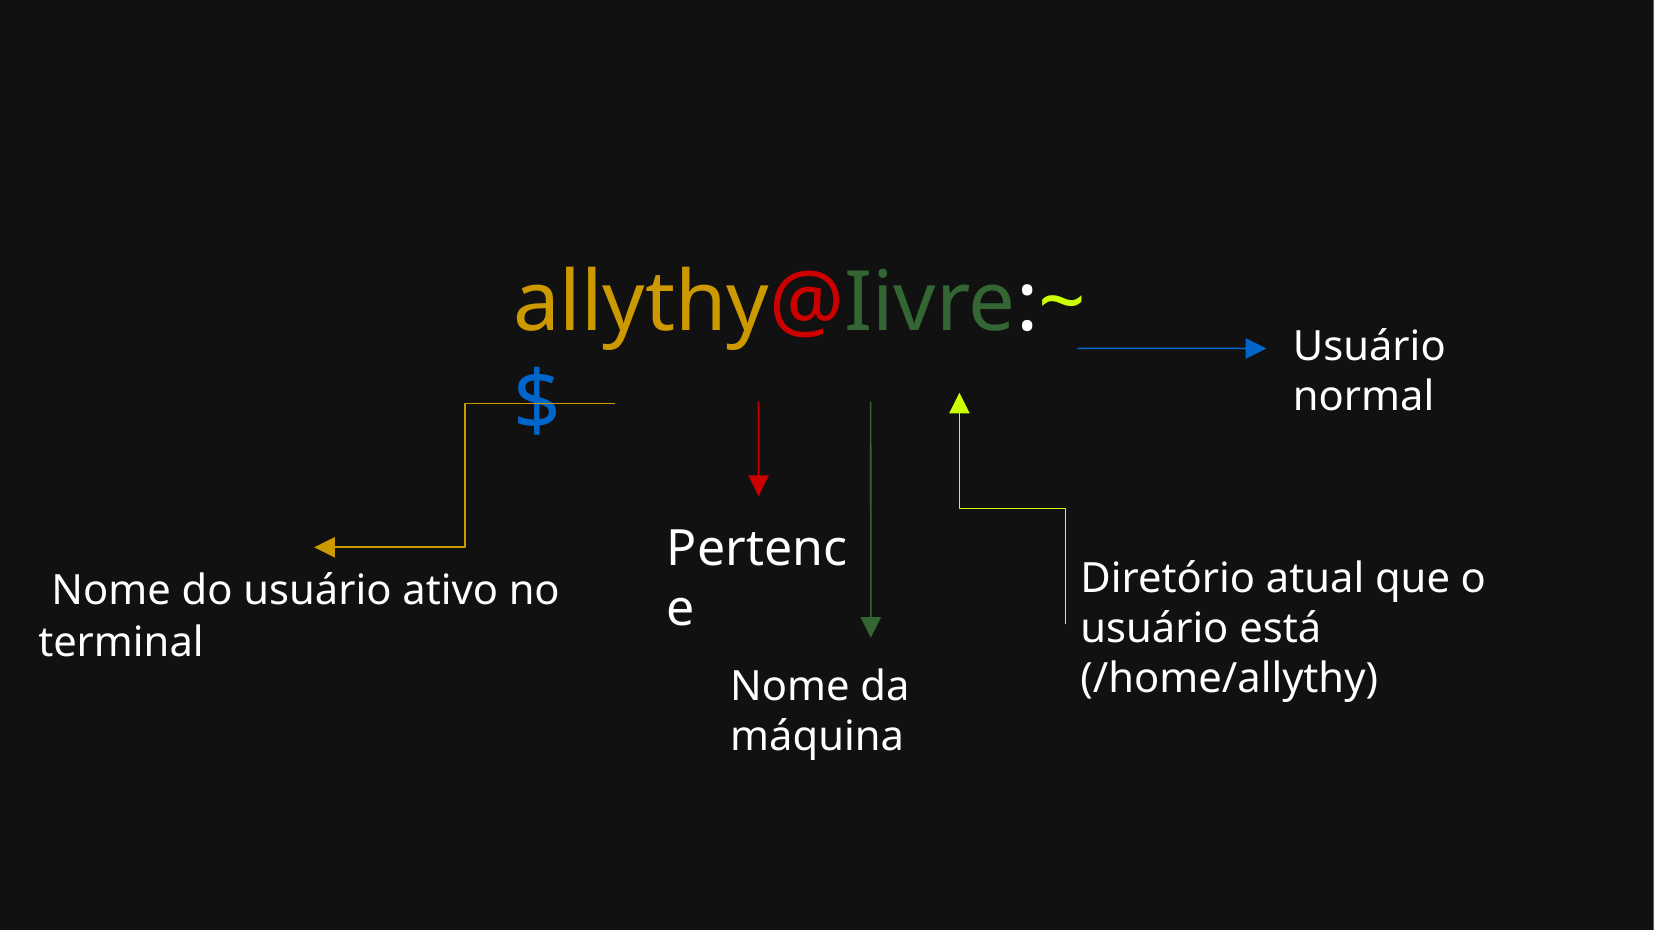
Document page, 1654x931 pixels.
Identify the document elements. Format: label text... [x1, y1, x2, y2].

text_box Nome da máquina [715, 651, 1026, 765]
text_box Nome do usuário ativo no terminal [23, 547, 605, 670]
text_box Pertence [652, 507, 871, 640]
text_box allythy@Iivre:~ $ [498, 233, 1137, 461]
text_box Diretório atual que o usuário está (/home/allythy) [1065, 543, 1598, 706]
text_box Usuário normal [1278, 311, 1545, 425]
